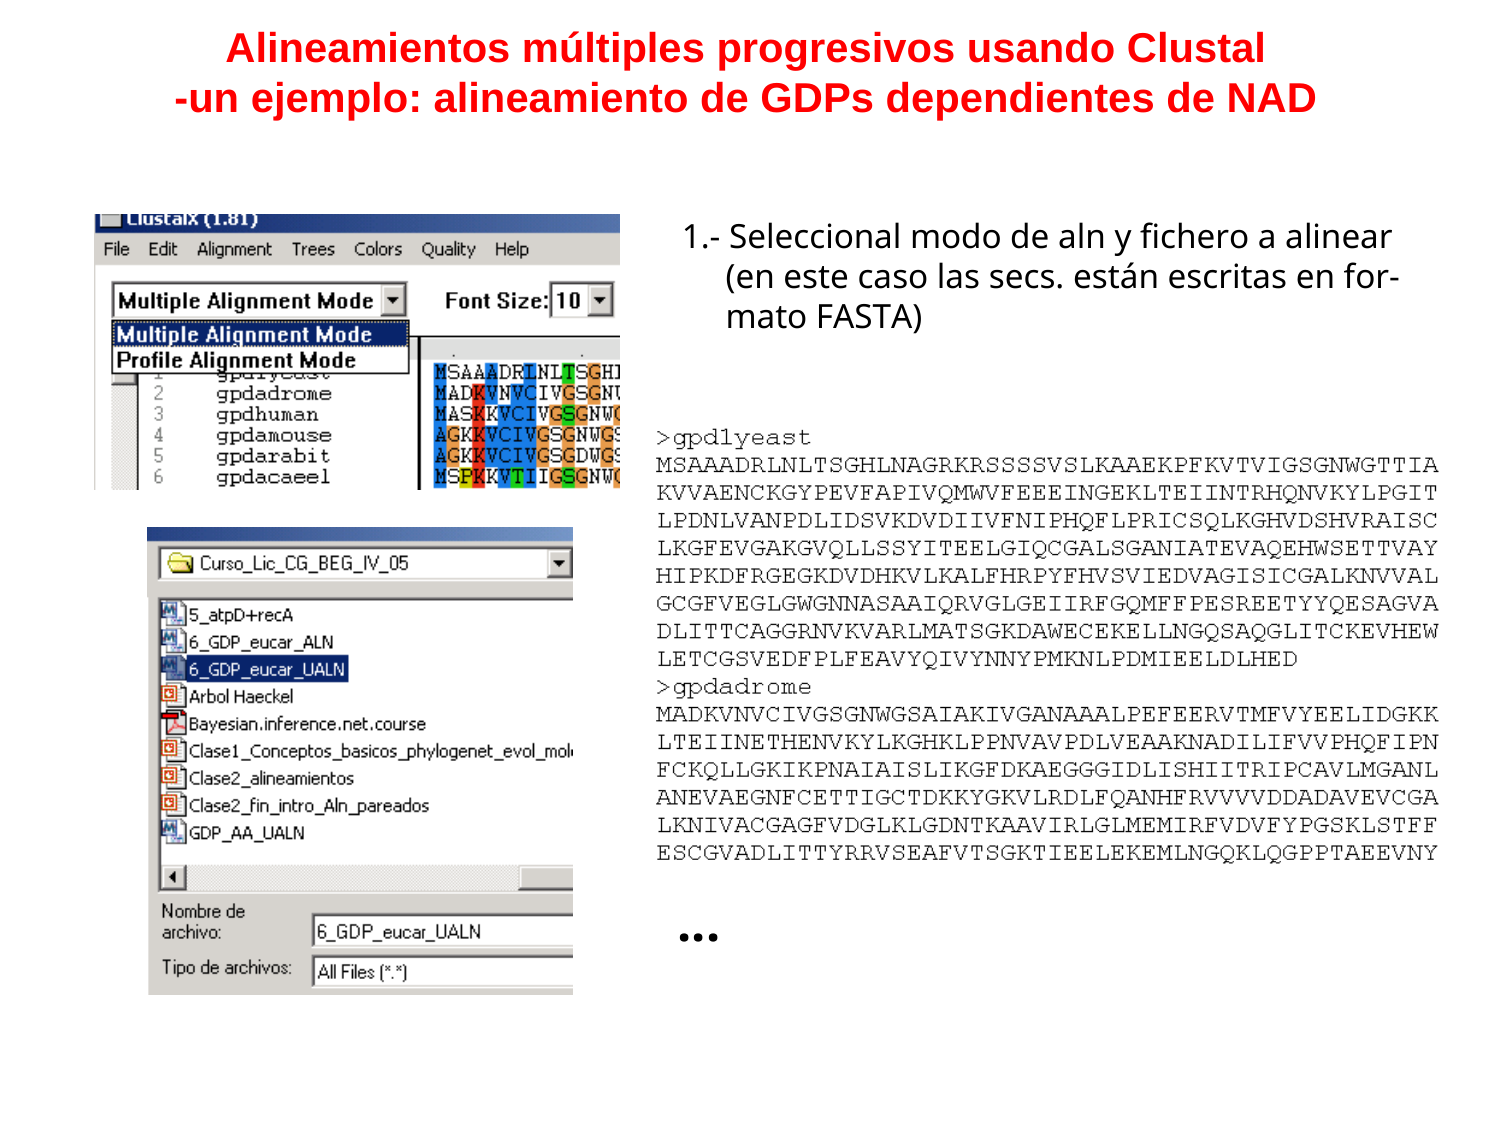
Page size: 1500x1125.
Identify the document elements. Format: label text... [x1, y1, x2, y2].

picture [147, 527, 573, 995]
picture [94, 214, 620, 490]
text_box Alineamientos múltiples progresivos usando Clustal -un ejemplo: alineamiento de GDPs dependientes de NAD [159, 13, 1333, 129]
text_box 1.- Seleccional modo de aln y fichero a alinear (en este caso las secs. están escritas en for- mato FASTA) [667, 207, 1416, 344]
picture [649, 424, 1441, 872]
text_box ... [662, 883, 736, 959]
